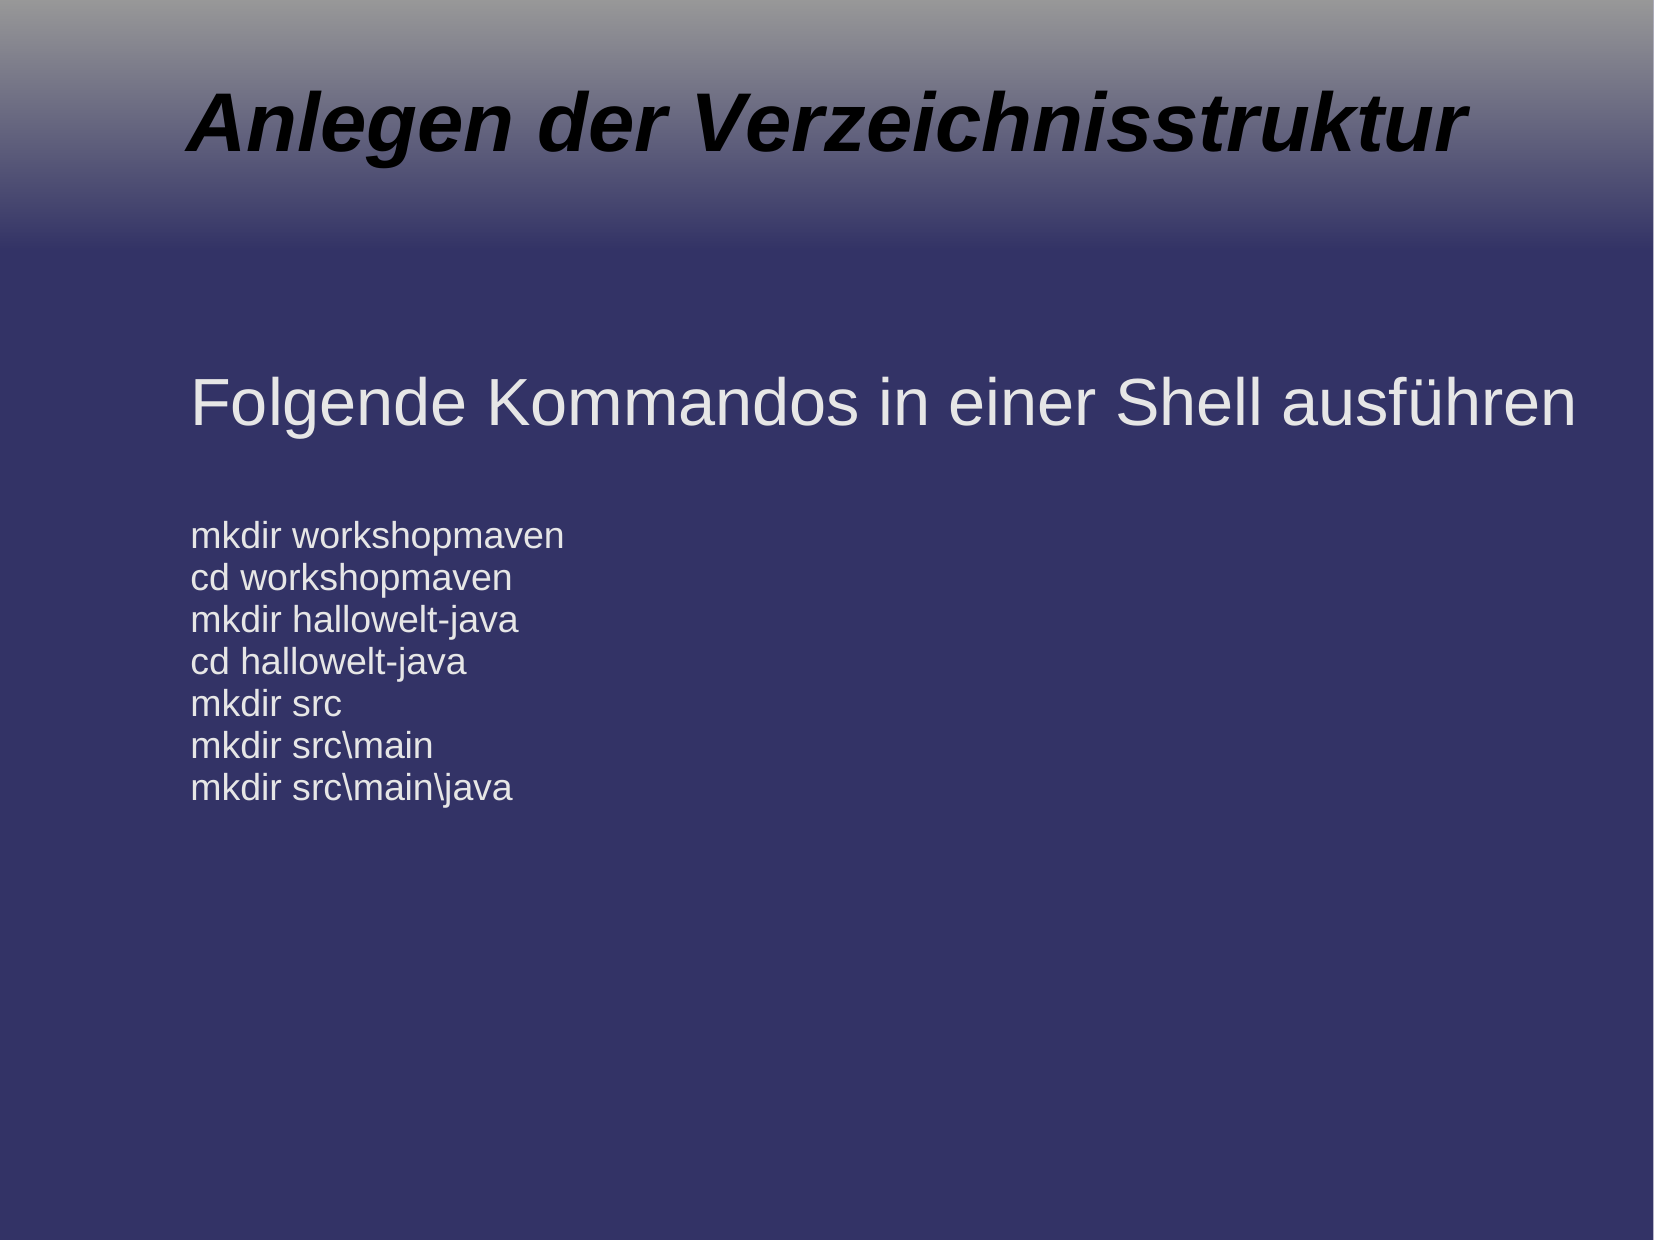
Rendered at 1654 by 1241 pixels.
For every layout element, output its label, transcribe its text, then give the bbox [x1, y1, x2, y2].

list Folgende Kommandos in einer Shell ausführen mkdir workshopmaven cd workshopmaven mkdir hallowelt-java cd hallowelt-java mkdir src mkdir src\main mkdir src\main\java [178, 364, 1595, 1147]
title Anlegen der Verzeichnisstruktur [121, 19, 1534, 227]
